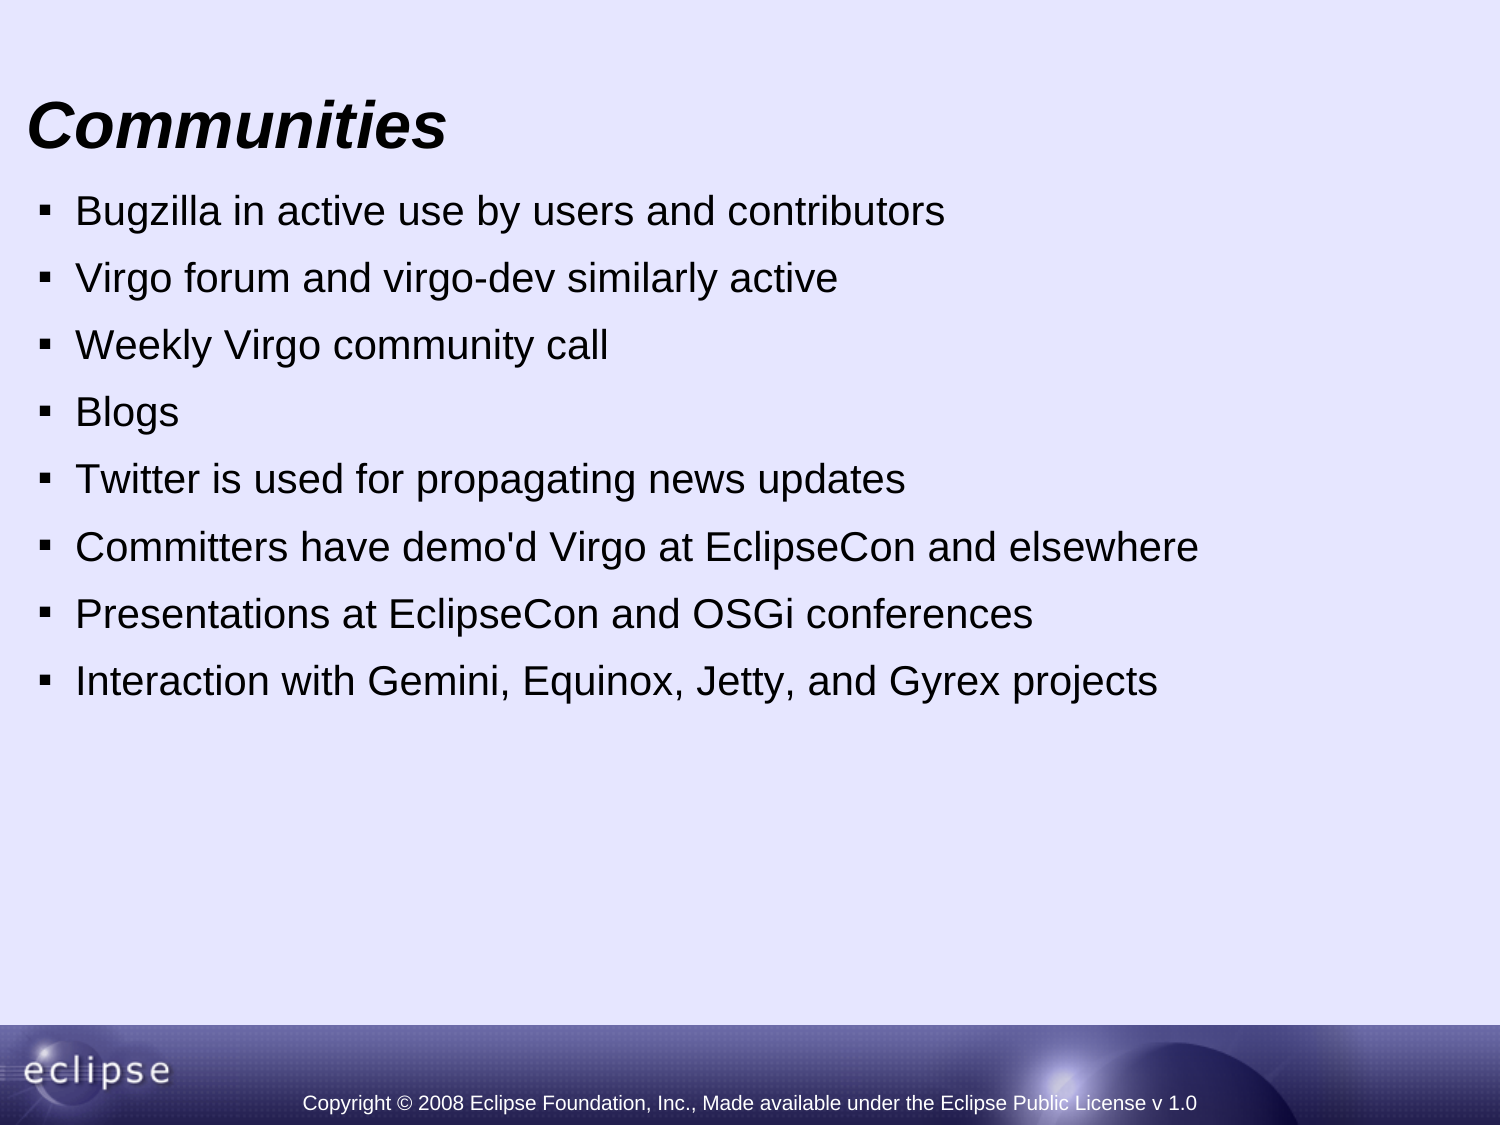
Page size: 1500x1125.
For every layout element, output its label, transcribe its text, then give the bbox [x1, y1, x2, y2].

title Communities [26, 84, 1474, 172]
list Bugzilla in active use by users and contributors Virgo forum and virgo-dev similarly active Weekly Virgo community call Blogs Twitter is used for propagating news updates Committers have demo'd Virgo at EclipseCon and elsewhere Presentations at EclipseCon and OSGi conferences Interaction with Gemini, Equinox, Jetty, and Gyrex projects [37, 187, 1463, 1021]
picture [0, 1025, 1500, 1125]
